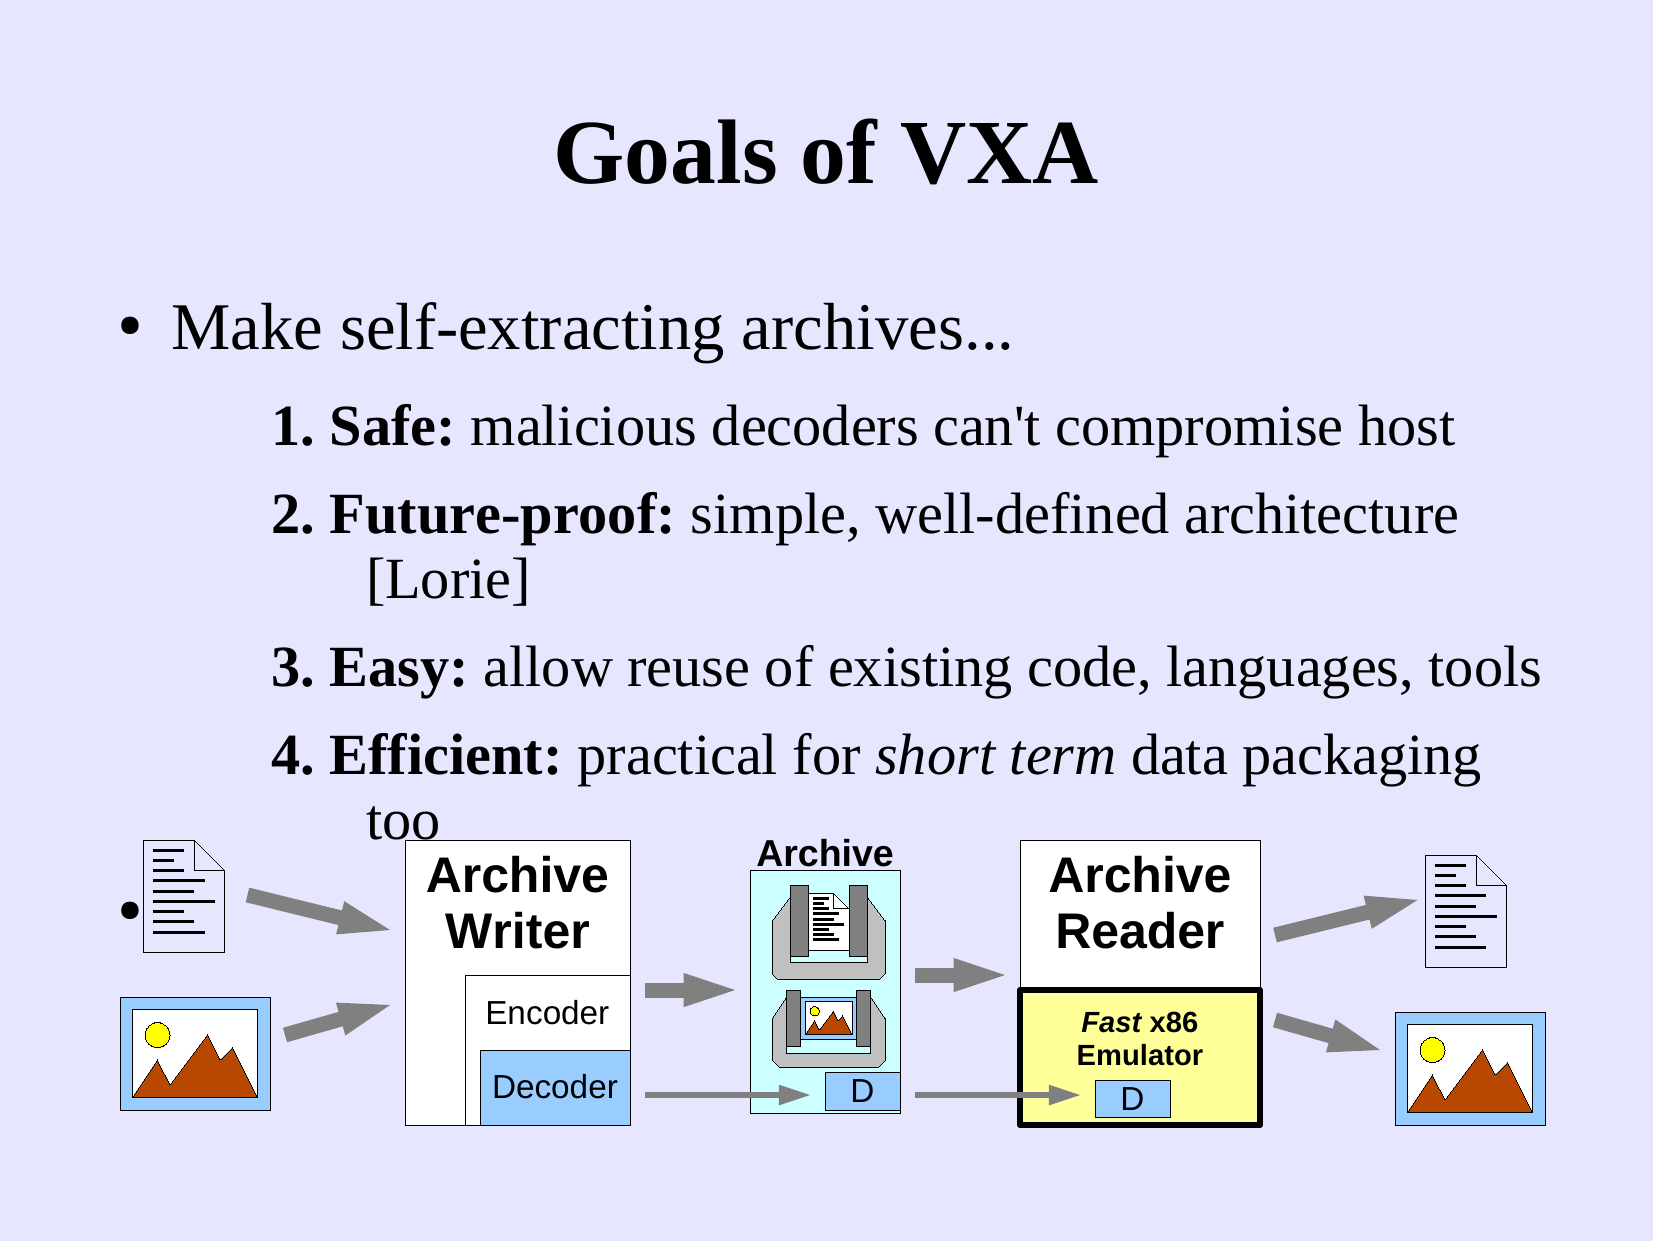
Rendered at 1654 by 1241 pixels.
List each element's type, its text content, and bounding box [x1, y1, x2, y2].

text_box [750, 882, 901, 1114]
list Make self-extracting archives... Safe: malicious decoders can't compromise host Future-proof: simple, well-defined architecture [Lorie] Easy: allow reuse of existing code, languages, tools Efficient: practical for short term data packaging too [82, 290, 1571, 1095]
text_box Fast x86 Emulator [1020, 990, 1261, 1126]
title Goals of VXA [82, 49, 1571, 257]
text_box Decoder [480, 1050, 631, 1126]
text_box Archive Reader [1020, 840, 1261, 990]
text_box Encoder [465, 975, 631, 1126]
text_box D [1095, 1080, 1171, 1118]
text_box [120, 997, 271, 1111]
text_box Archive [720, 825, 931, 882]
text_box Archive Writer [405, 840, 631, 1126]
text_box [1395, 1012, 1546, 1126]
text_box D [825, 1072, 901, 1111]
